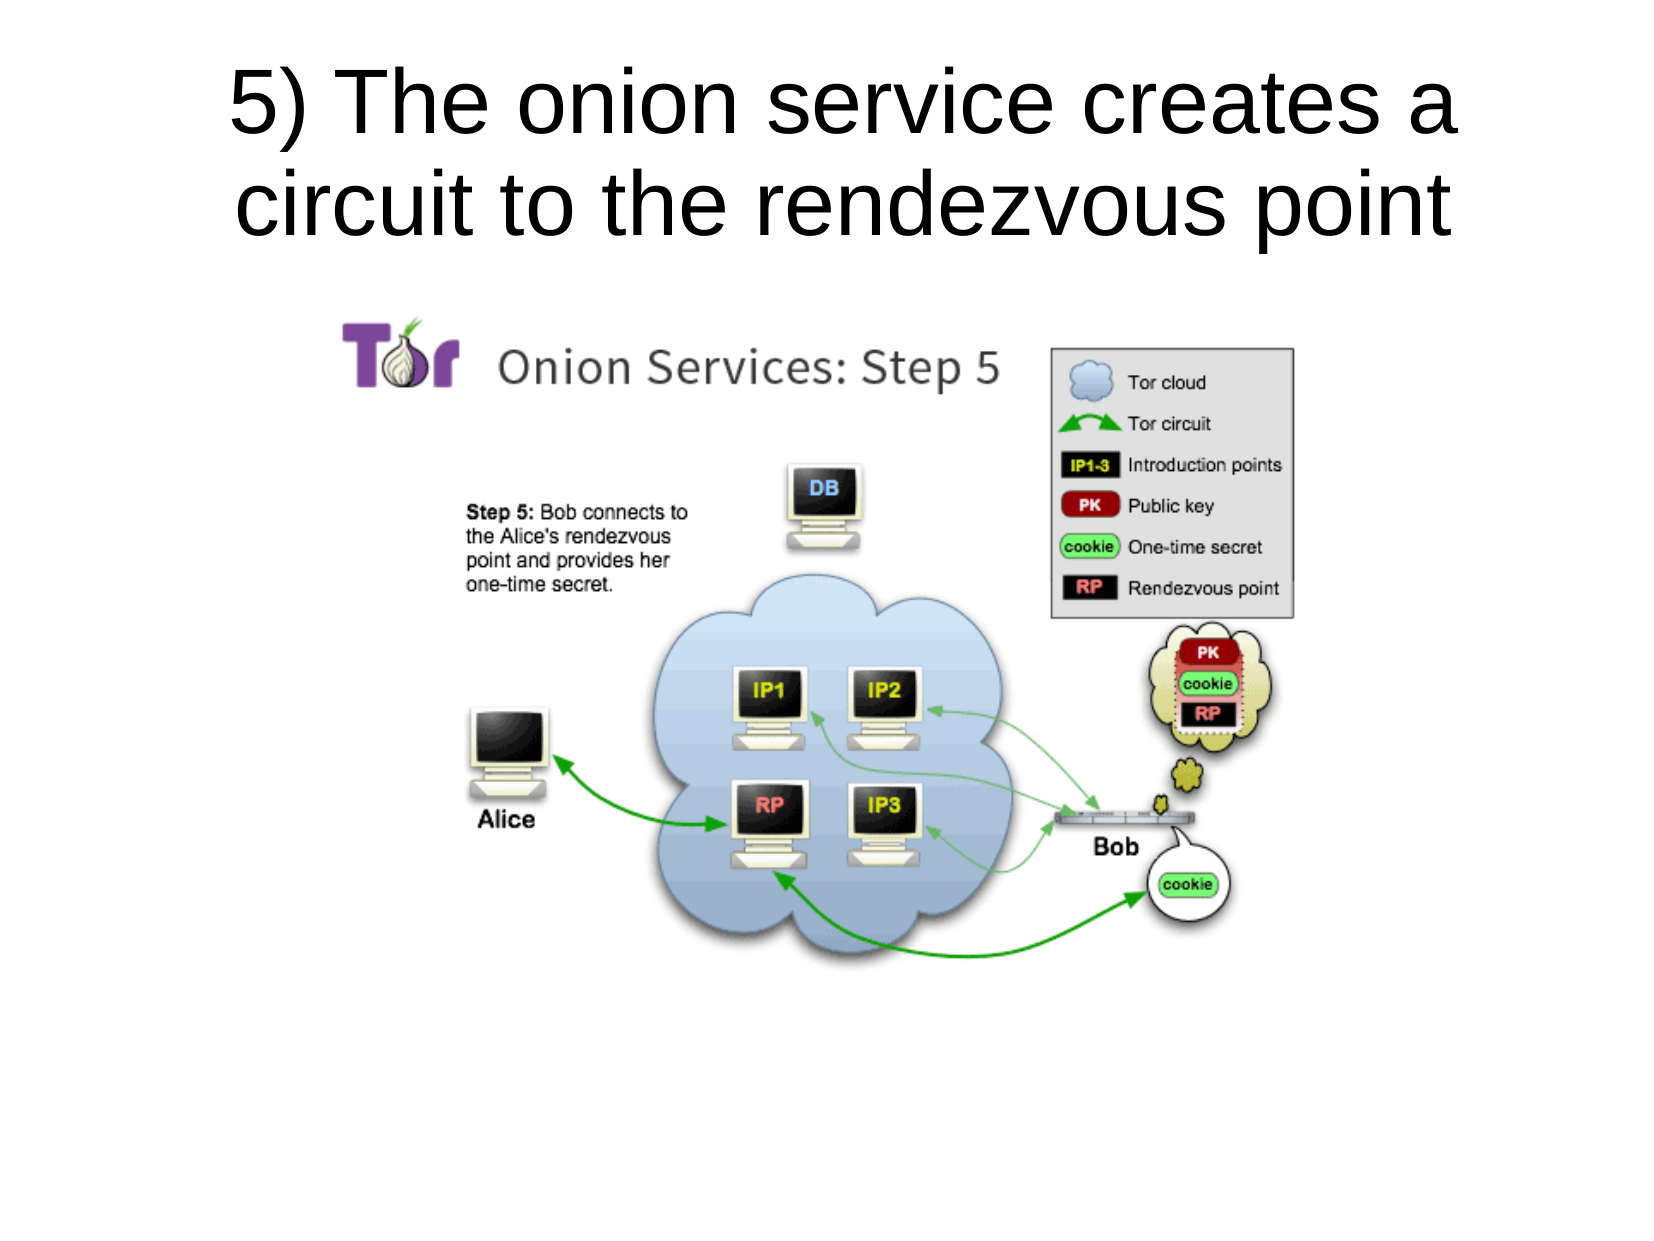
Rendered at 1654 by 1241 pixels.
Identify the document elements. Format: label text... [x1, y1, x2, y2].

picture [312, 290, 1341, 1010]
title 5) The onion service creates a circuit to the rendezvous point [82, 49, 1571, 257]
